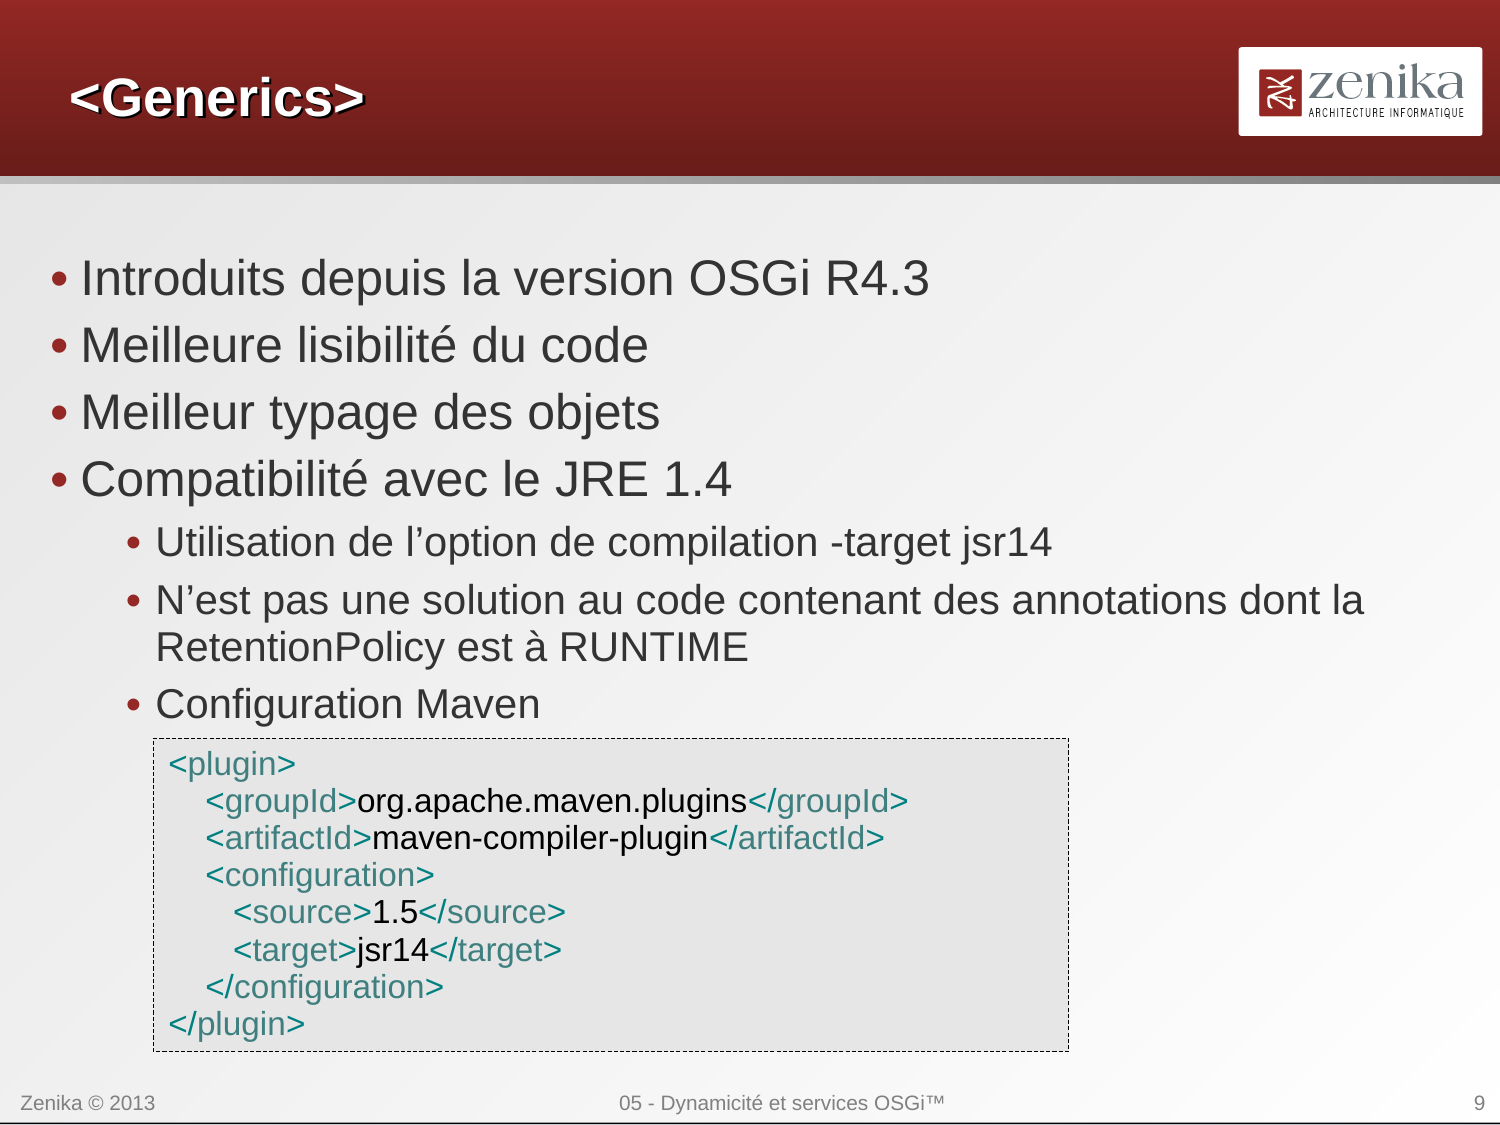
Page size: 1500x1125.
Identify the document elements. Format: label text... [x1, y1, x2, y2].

picture [1257, 58, 1464, 125]
title <Generics> [50, 22, 1206, 172]
list <plugin> <groupId>org.apache.maven.plugins</groupId> <artifactId>maven-compiler-plugin</artifactId> <configuration> <source>1.5</source> <target>jsr14</target> </configuration> </plugin> [153, 738, 1069, 1052]
list Introduits depuis la version OSGi R4.3 Meilleure lisibilité du code Meilleur typage des objets Compatibilité avec le JRE 1.4 Utilisation de l’option de compilation -target jsr14 N’est pas une solution au code contenant des annotations dont la RetentionPolicy est à RUNTIME Configuration Maven [50, 249, 1435, 1064]
